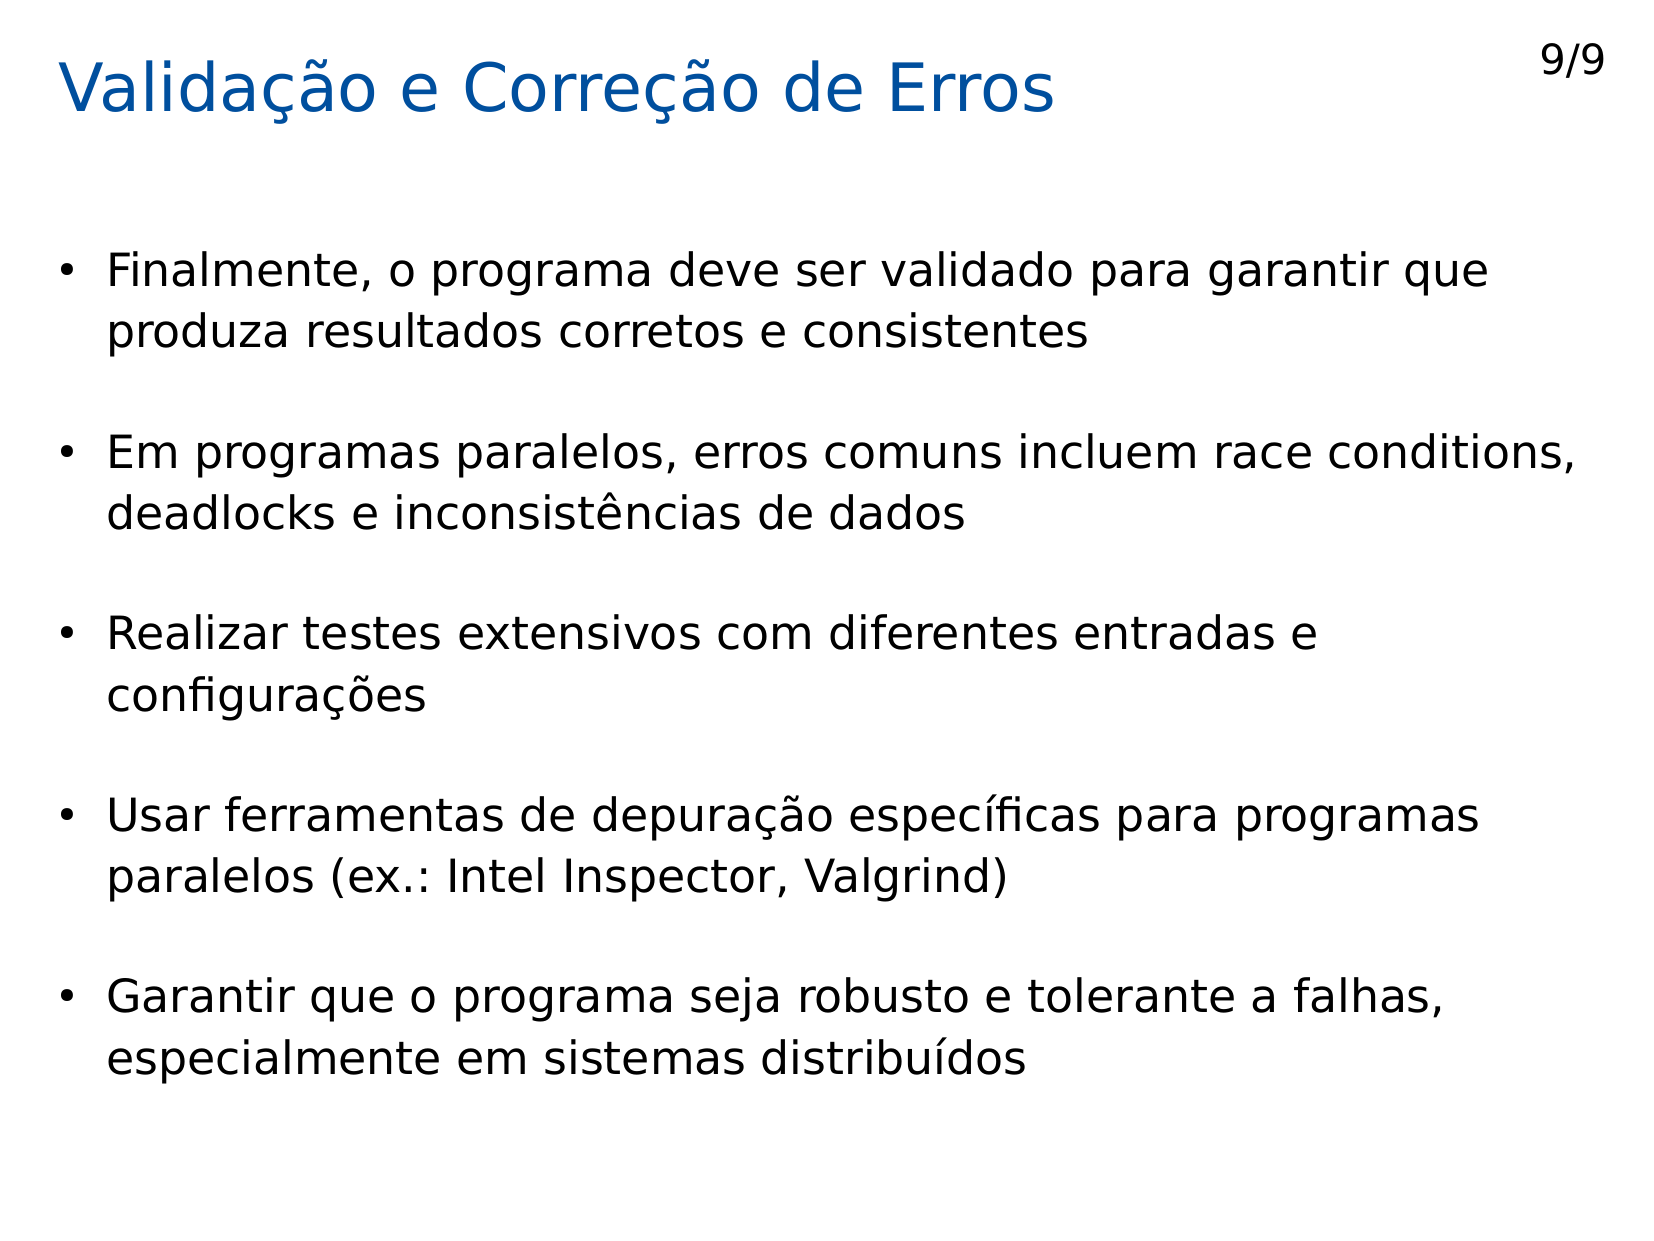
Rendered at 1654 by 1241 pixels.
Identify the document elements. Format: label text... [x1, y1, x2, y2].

list Finalmente, o programa deve ser validado para garantir que produza resultados corretos e consistentes Em programas paralelos, erros comuns incluem race conditions, deadlocks e inconsistências de dados Realizar testes extensivos com diferentes entradas e configurações Usar ferramentas de depuração específicas para programas paralelos (ex.: Intel Inspector, Valgrind) Garantir que o programa seja robusto e tolerante a falhas, especialmente em sistemas distribuídos [59, 236, 1595, 1211]
title Validação e Correção de Erros [59, 29, 1506, 148]
